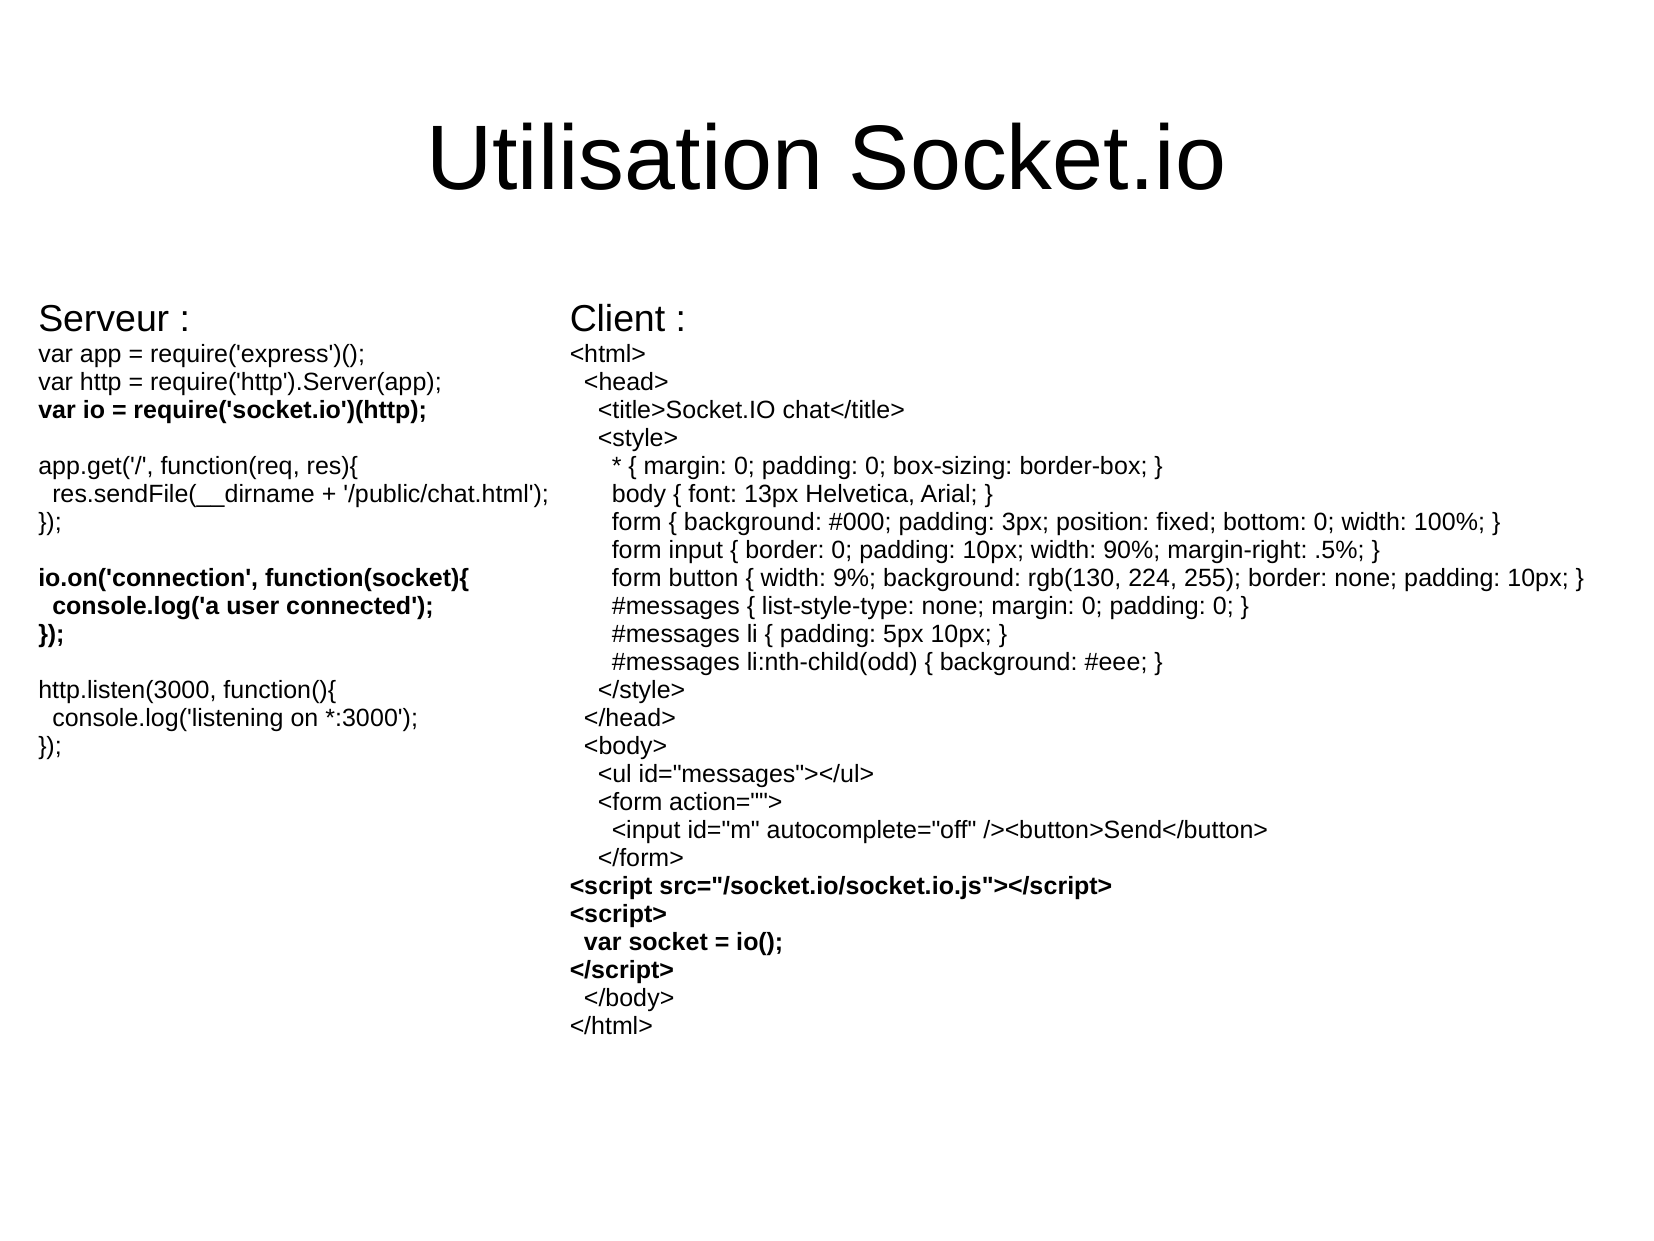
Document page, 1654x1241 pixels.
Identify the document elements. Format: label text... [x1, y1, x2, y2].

title Utilisation Socket.io [82, 49, 1571, 257]
text_box Serveur : var app = require('express')(); var http = require('http').Server(app); var io = require('socket.io')(http); app.get('/', function(req, res){ res.sendFile(__dirname + '/public/chat.html'); }); io.on('connection', function(socket){ console.log('a user connected'); }); http.listen(3000, function(){ console.log('listening on *:3000'); }); [23, 290, 555, 1111]
text_box Client : <html> <head> <title>Socket.IO chat</title> <style> * { margin: 0; padding: 0; box-sizing: border-box; } body { font: 13px Helvetica, Arial; } form { background: #000; padding: 3px; position: fixed; bottom: 0; width: 100%; } form input { border: 0; padding: 10px; width: 90%; margin-right: .5%; } form button { width: 9%; background: rgb(130, 224, 255); border: none; padding: 10px; } #messages { list-style-type: none; margin: 0; padding: 0; } #messages li { padding: 5px 10px; } #messages li:nth-child(odd) { background: #eee; } </style> </head> <body> <ul id="messages"></ul> <form action=""> <input id="m" autocomplete="off" /><button>Send</button> </form> <script src="/socket.io/socket.io.js"></script> <script> var socket = io(); </script> </body> </html> [555, 290, 1642, 1111]
